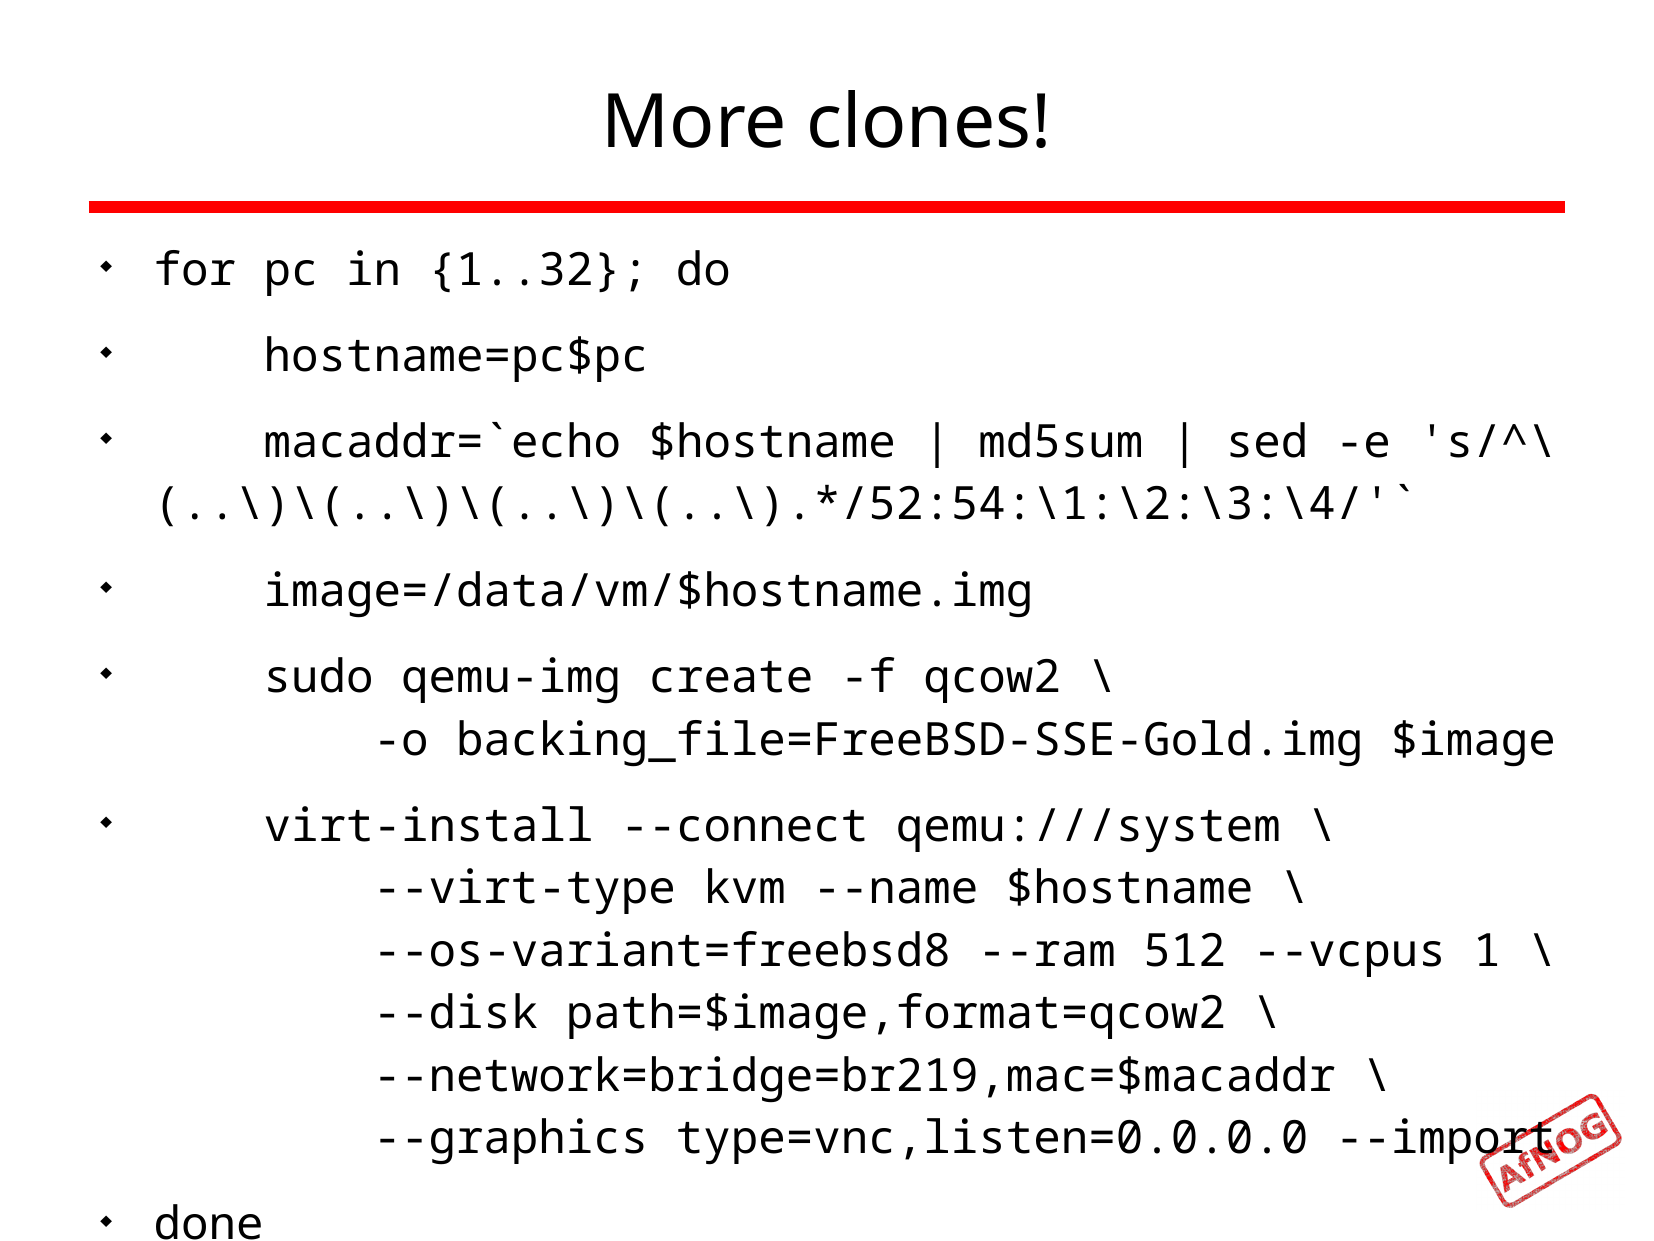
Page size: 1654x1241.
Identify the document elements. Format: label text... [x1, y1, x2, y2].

picture [1476, 1090, 1625, 1211]
title More clones! [82, 29, 1571, 207]
list for pc in {1..32}; do hostname=pc$pc macaddr=`echo $hostname | md5sum | sed -e 's/^\(..\)\(..\)\(..\)\(..\).*/52:54:\1:\2:\3:\4/'` image=/data/vm/$hostname.img sudo qemu-img create -f qcow2 \ -o backing_file=FreeBSD-SSE-Gold.img $image virt-install --connect qemu:///system \ --virt-type kvm --name $hostname \ --os-variant=freebsd8 --ram 512 --vcpus 1 \ --disk path=$image,format=qcow2 \ --network=bridge=br219,mac=$macaddr \ --graphics type=vnc,listen=0.0.0.0 --import done [82, 236, 1571, 1152]
